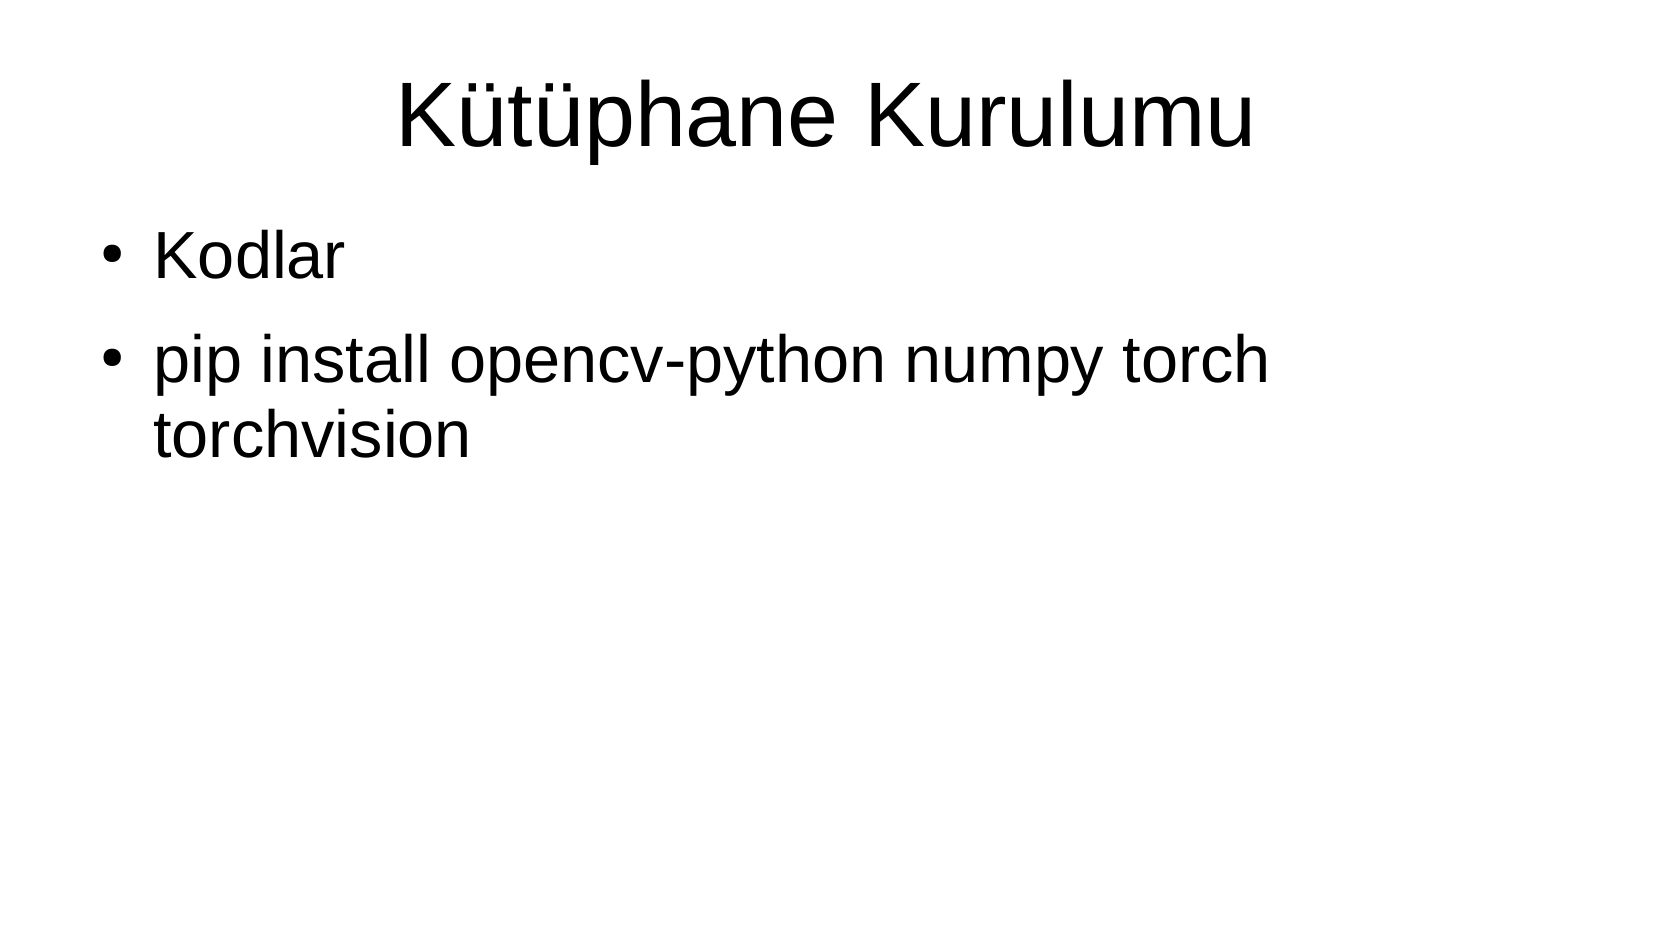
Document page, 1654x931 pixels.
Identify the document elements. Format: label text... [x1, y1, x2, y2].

list Kodlar pip install opencv-python numpy torch torchvision [82, 217, 1571, 758]
title Kütüphane Kurulumu [82, 37, 1571, 193]
